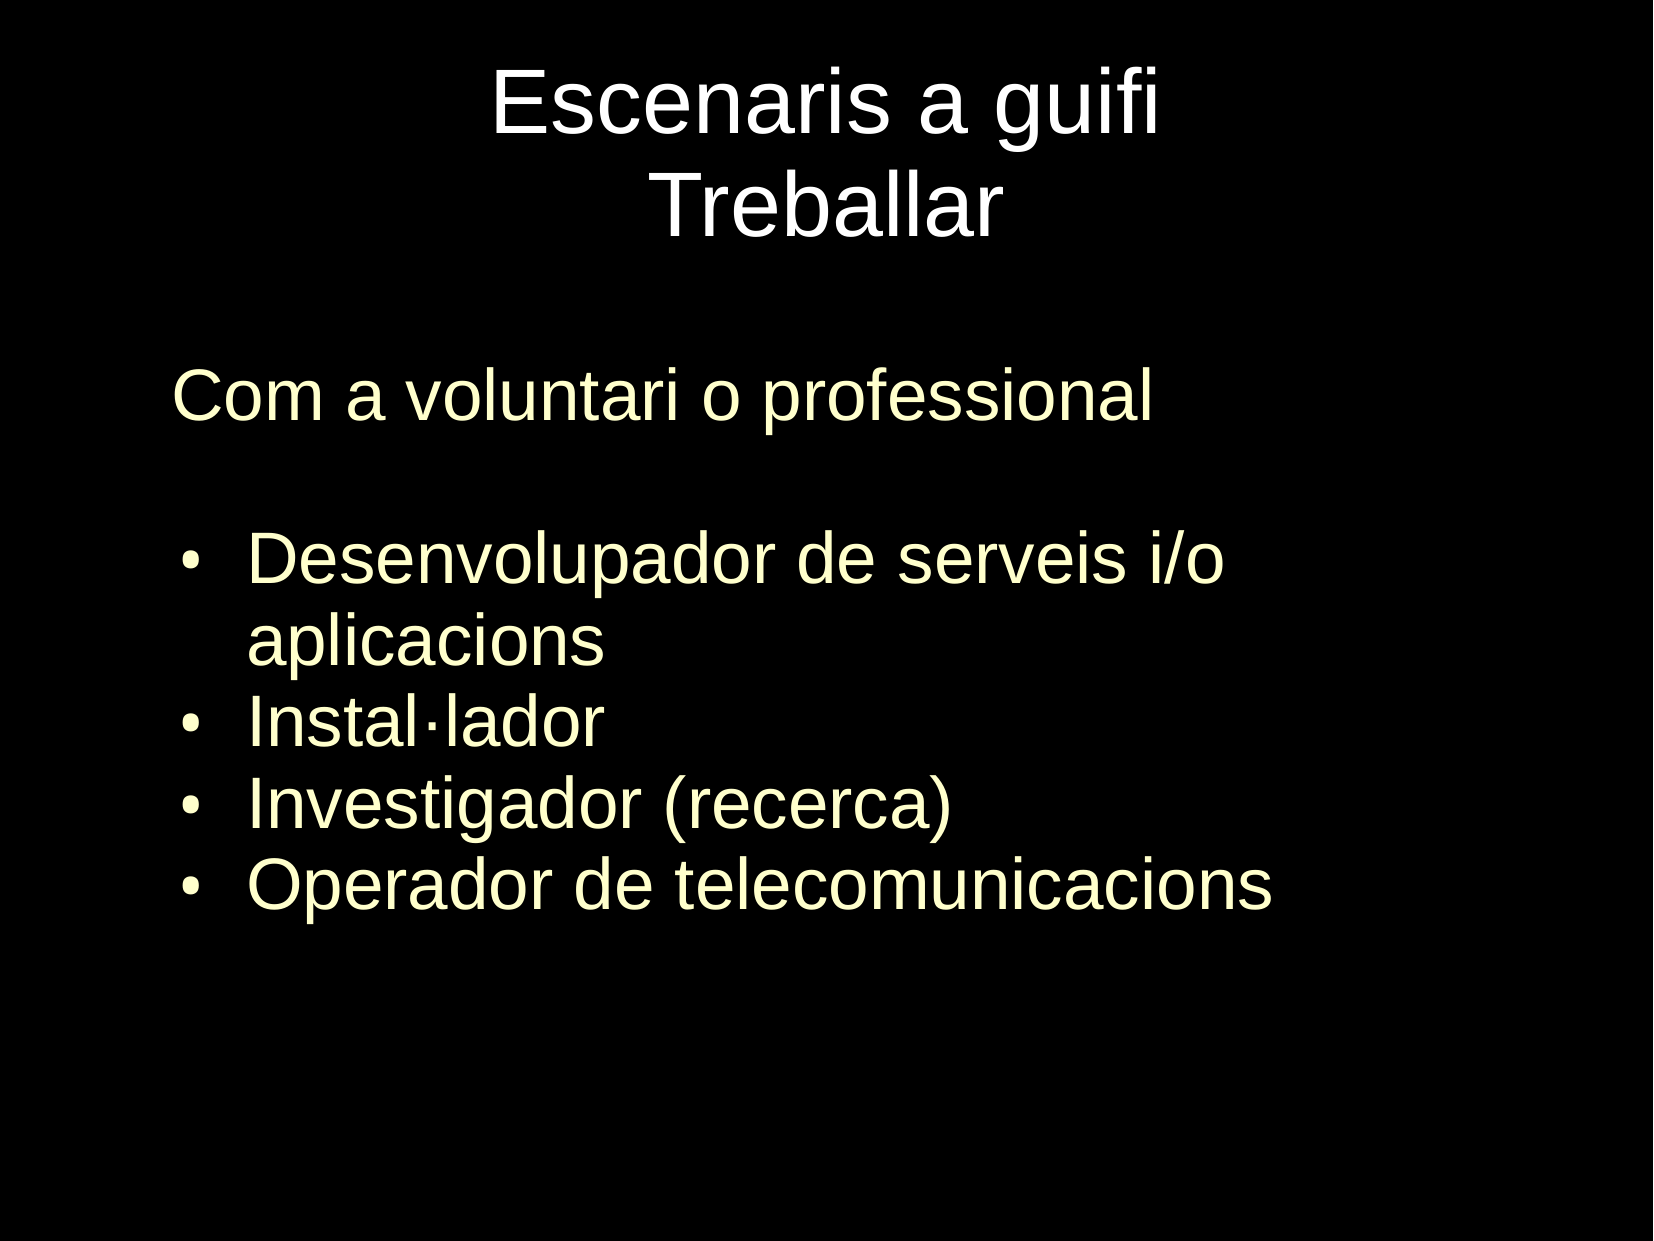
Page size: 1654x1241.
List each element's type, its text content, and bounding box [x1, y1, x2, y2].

title Escenaris a guifi Treballar [82, 49, 1571, 257]
text_box Com a voluntari o professional Desenvolupador de serveis i/o aplicacions Instal·lador Investigador (recerca) Operador de telecomunicacions [156, 347, 1501, 933]
